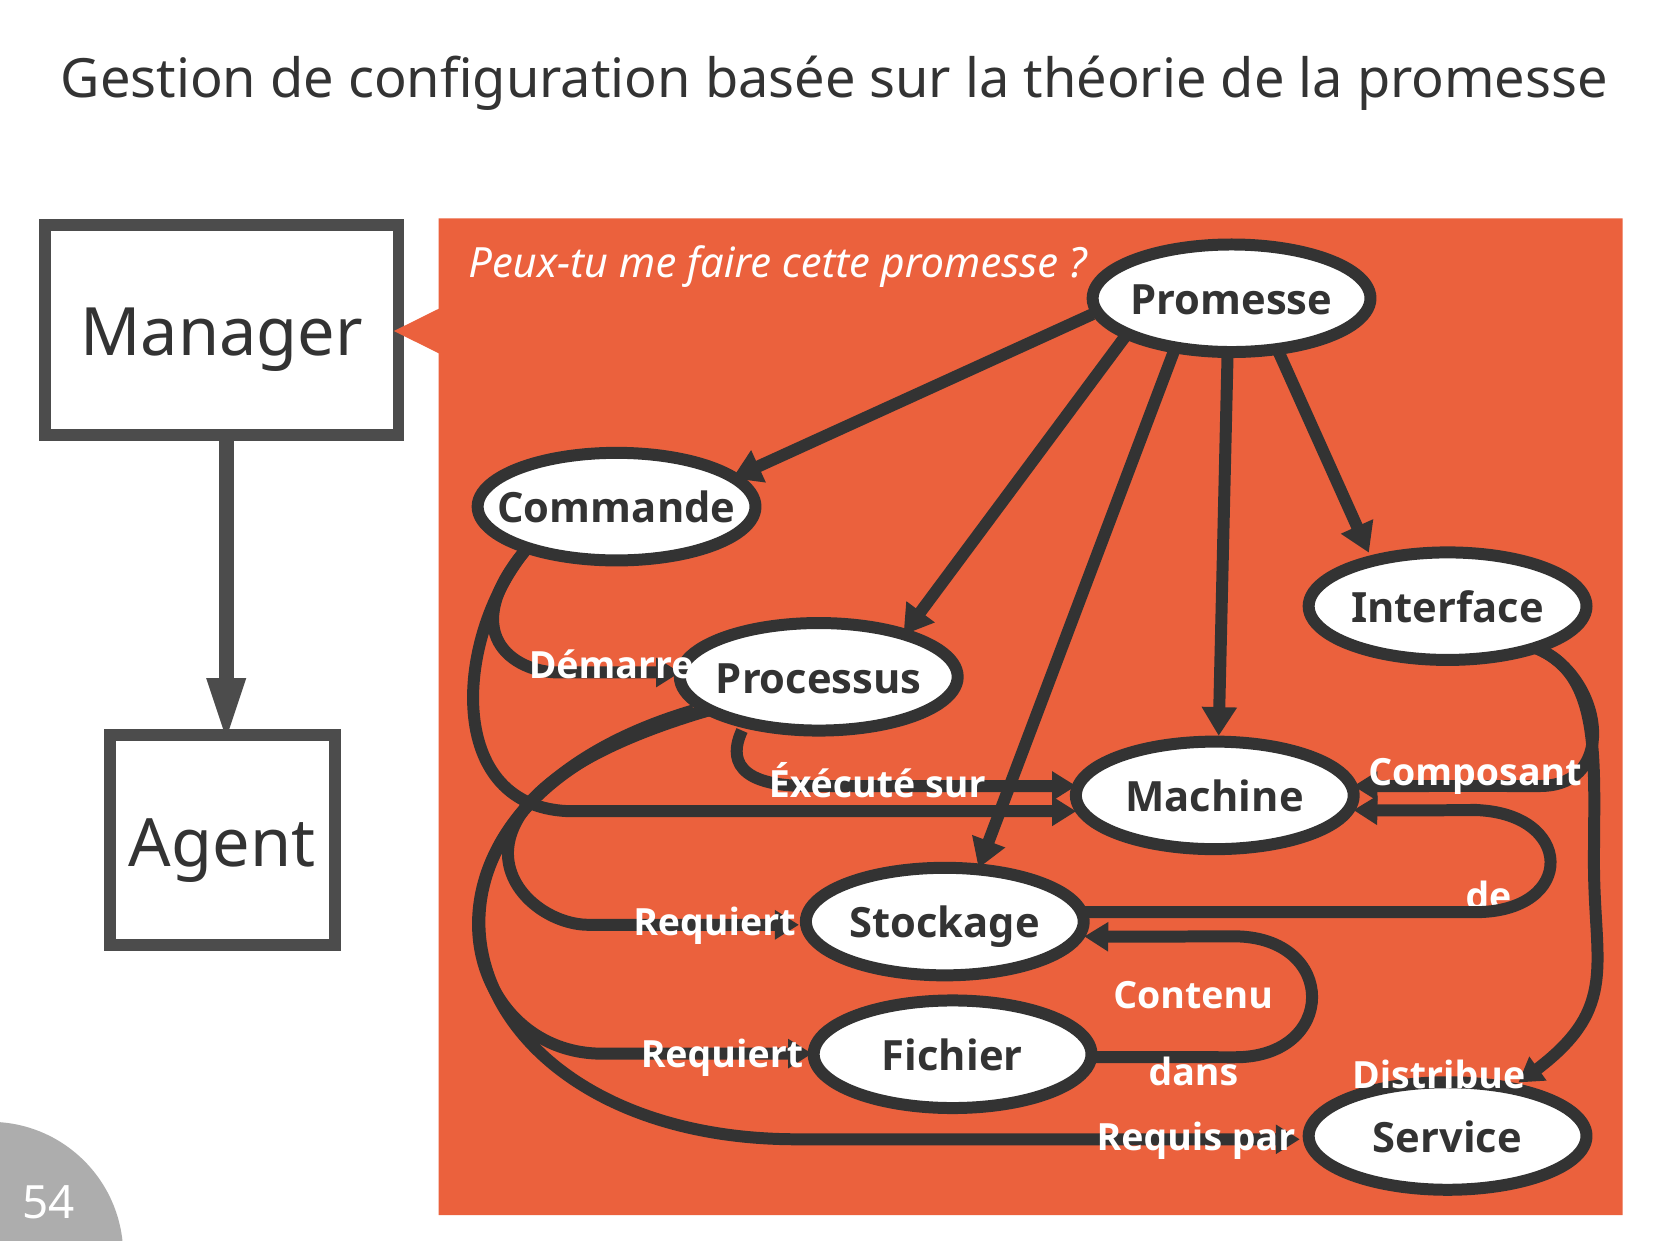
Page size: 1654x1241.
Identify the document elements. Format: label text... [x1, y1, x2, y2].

text_box Service [1308, 1082, 1587, 1190]
text_box Composant de [1353, 811, 1544, 872]
text_box Distribue [1337, 1015, 1534, 1073]
text_box Interface [1308, 552, 1587, 660]
text_box Composant de [1353, 712, 1586, 872]
text_box Peux-tu me faire cette promesse ? [438, 218, 1623, 1216]
text_box Éxécuté sur [754, 724, 995, 782]
text_box Requiert [626, 994, 813, 1052]
text_box Agent [109, 735, 335, 946]
text_box [393, 309, 438, 353]
text_box Machine [1075, 741, 1353, 850]
text_box Requis par [1081, 1077, 1300, 1135]
text_box Requiert [618, 862, 805, 920]
text_box Fichier [813, 1000, 1092, 1109]
text_box Démarre [514, 606, 701, 664]
text_box Commande [477, 452, 756, 561]
text_box Processus [679, 623, 958, 725]
text_box Contenu dans [1098, 935, 1280, 1056]
text_box Manager [45, 224, 399, 436]
text_box Promesse [1092, 244, 1371, 353]
text_box Gestion de configuration basée sur la théorie de la promesse [50, 3, 1621, 151]
text_box Stockage [805, 867, 1084, 976]
